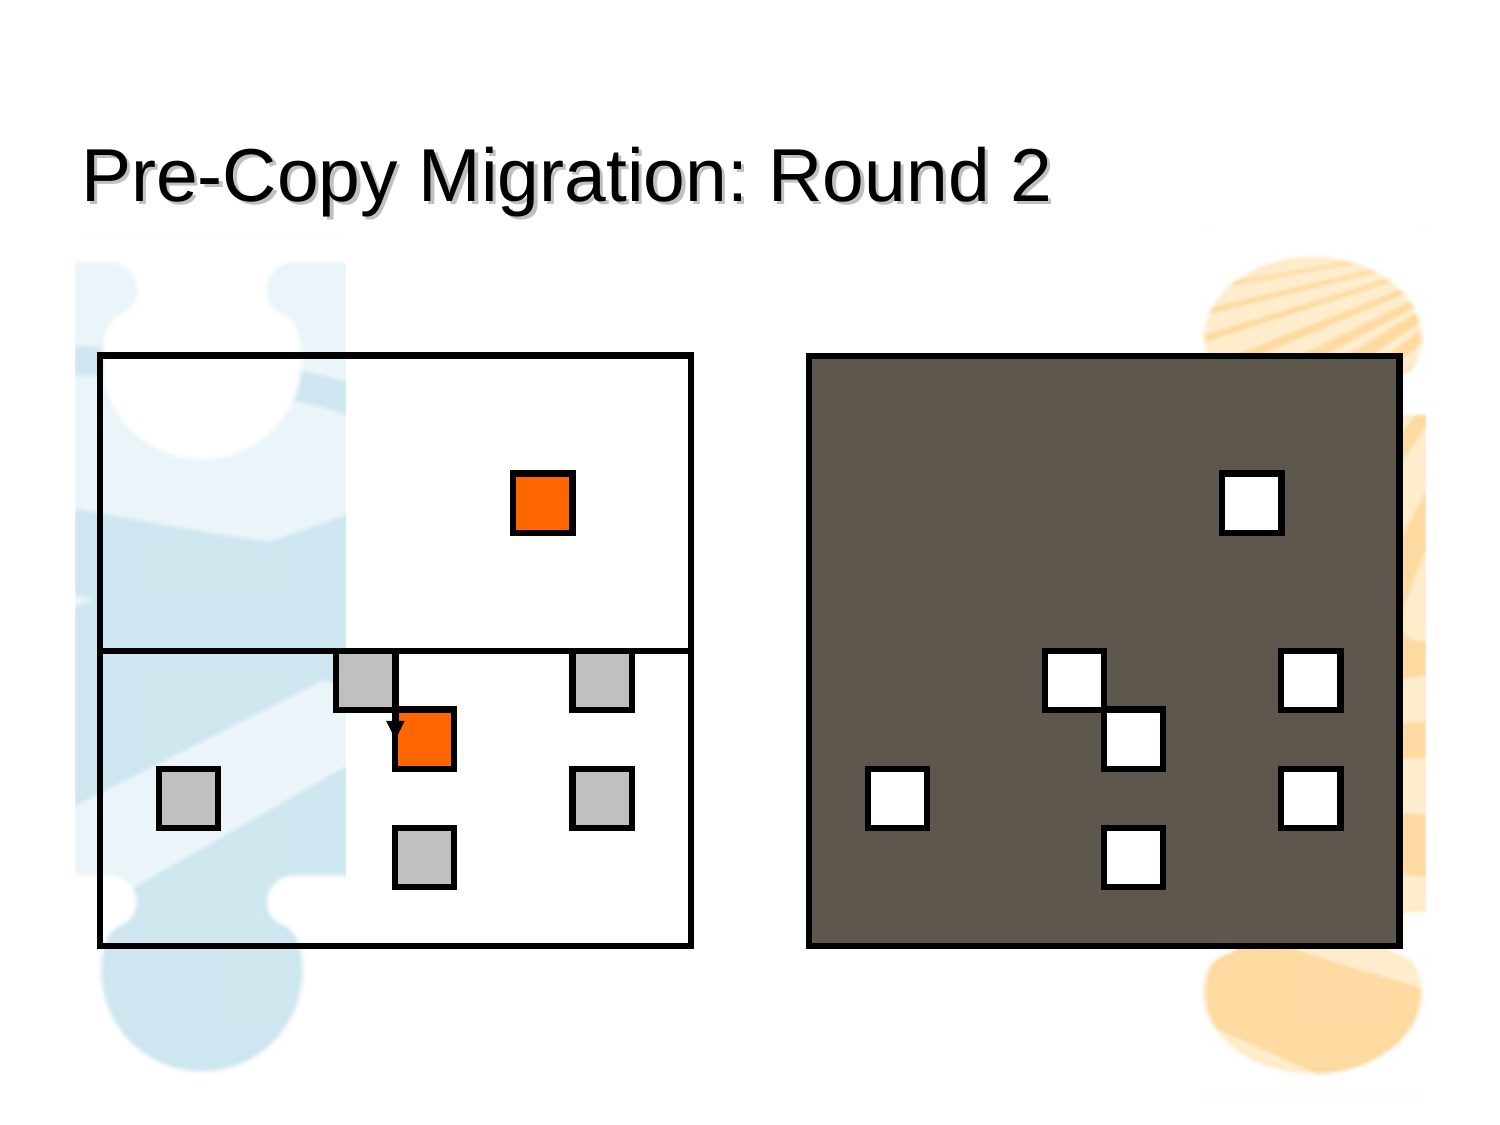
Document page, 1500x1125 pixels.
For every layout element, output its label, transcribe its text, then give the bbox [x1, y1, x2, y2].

picture [75, 237, 346, 1100]
title Pre-Copy Migration: Round 2 [66, 37, 1342, 225]
picture [1200, 224, 1426, 1100]
text_box [395, 709, 455, 769]
text_box [572, 768, 632, 829]
text_box [513, 473, 573, 533]
picture [103, 654, 346, 943]
text_box [336, 654, 392, 710]
text_box [395, 827, 455, 888]
text_box [159, 768, 219, 829]
picture [103, 359, 346, 648]
text_box [808, 355, 1400, 947]
text_box [572, 654, 632, 711]
